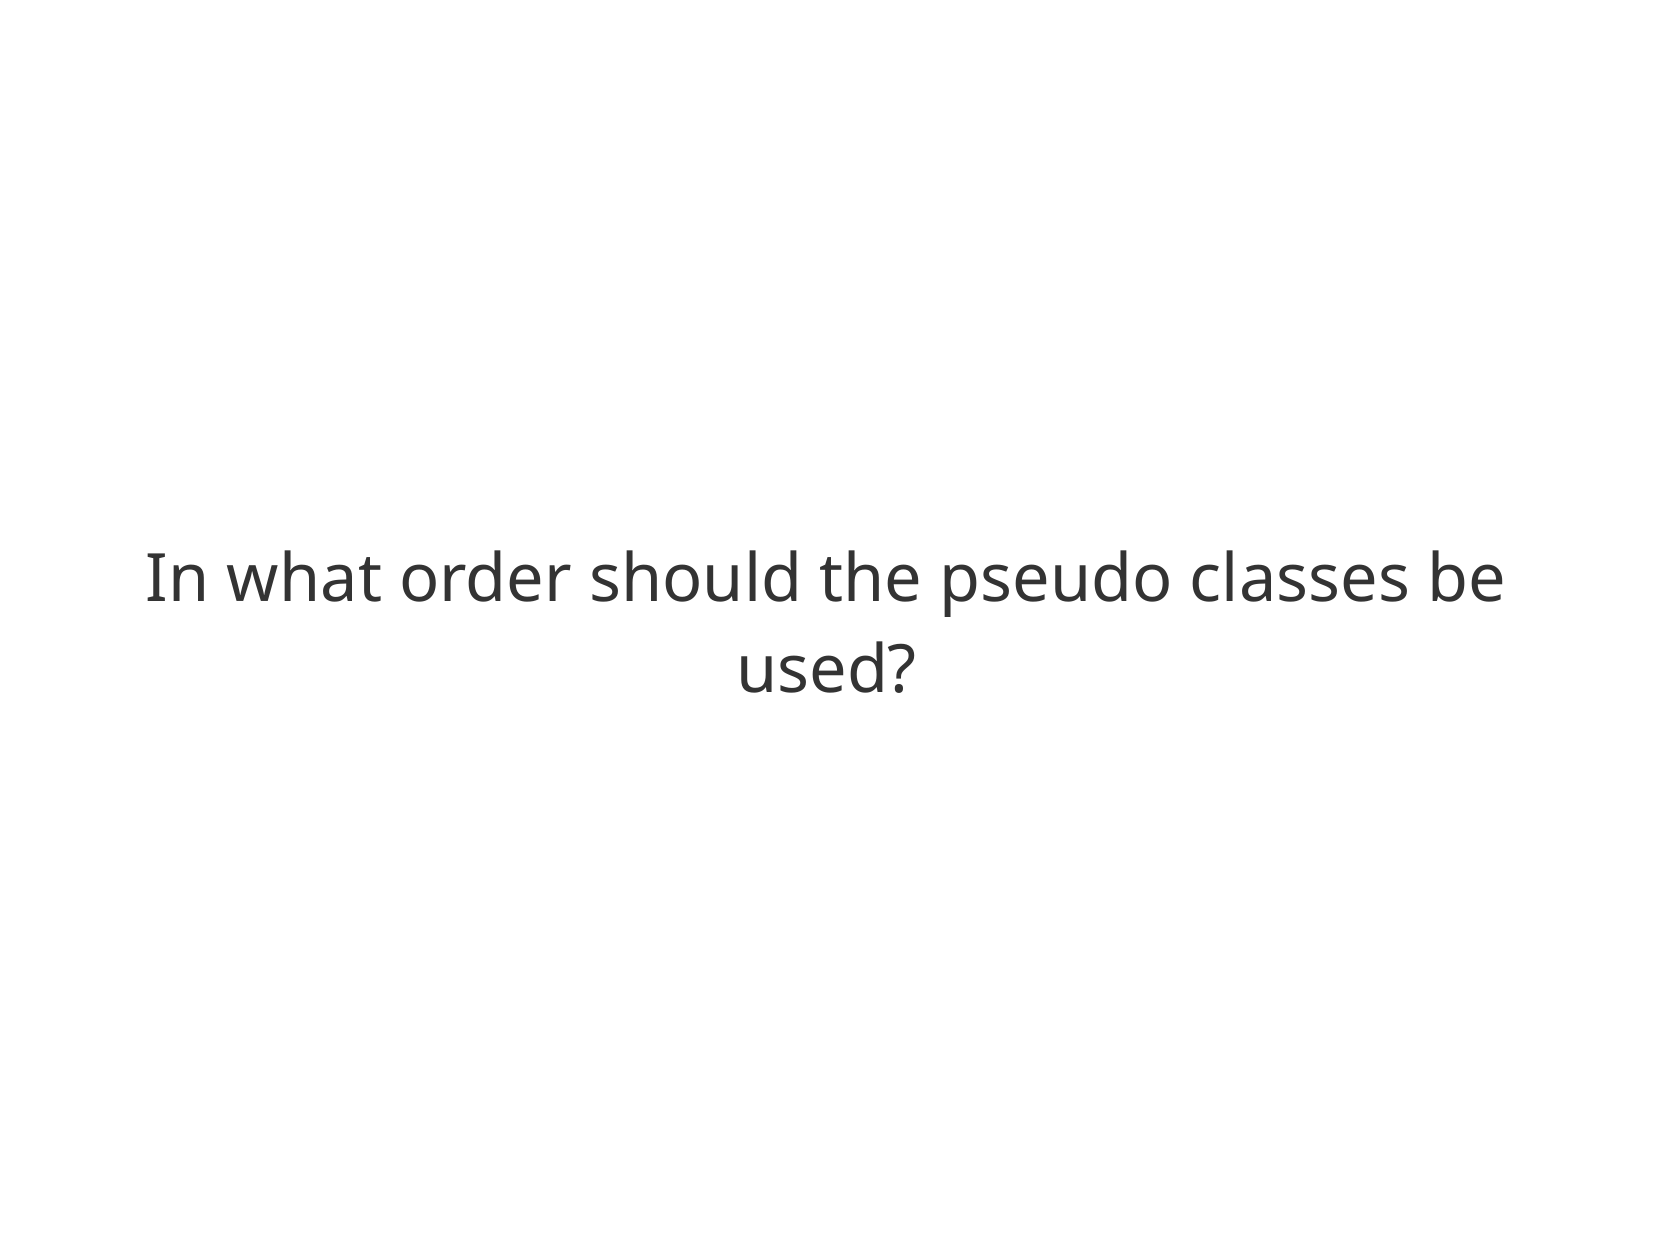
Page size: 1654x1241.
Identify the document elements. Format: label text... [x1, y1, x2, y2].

subtitle In what order should the pseudo classes be used? [82, 49, 1571, 1193]
